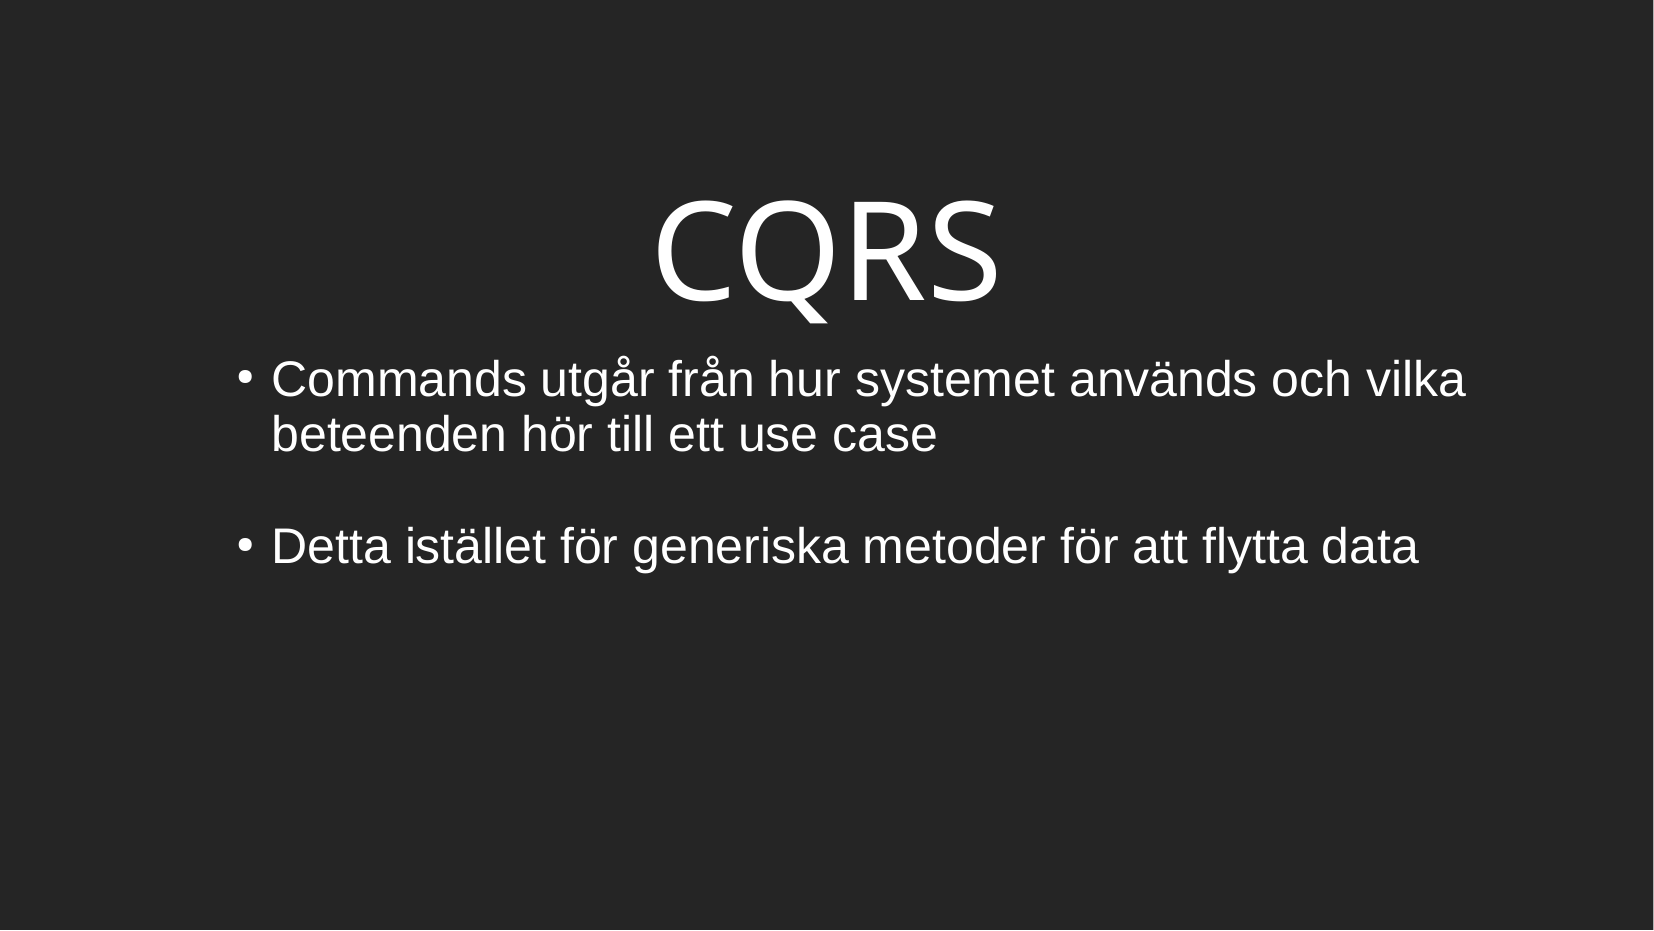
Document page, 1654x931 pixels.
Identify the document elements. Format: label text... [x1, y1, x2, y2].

title CQRS [82, 140, 1571, 355]
text_box Commands utgår från hur systemet används och vilka beteenden hör till ett use case Detta istället för generiska metoder för att flytta data [236, 350, 1506, 574]
